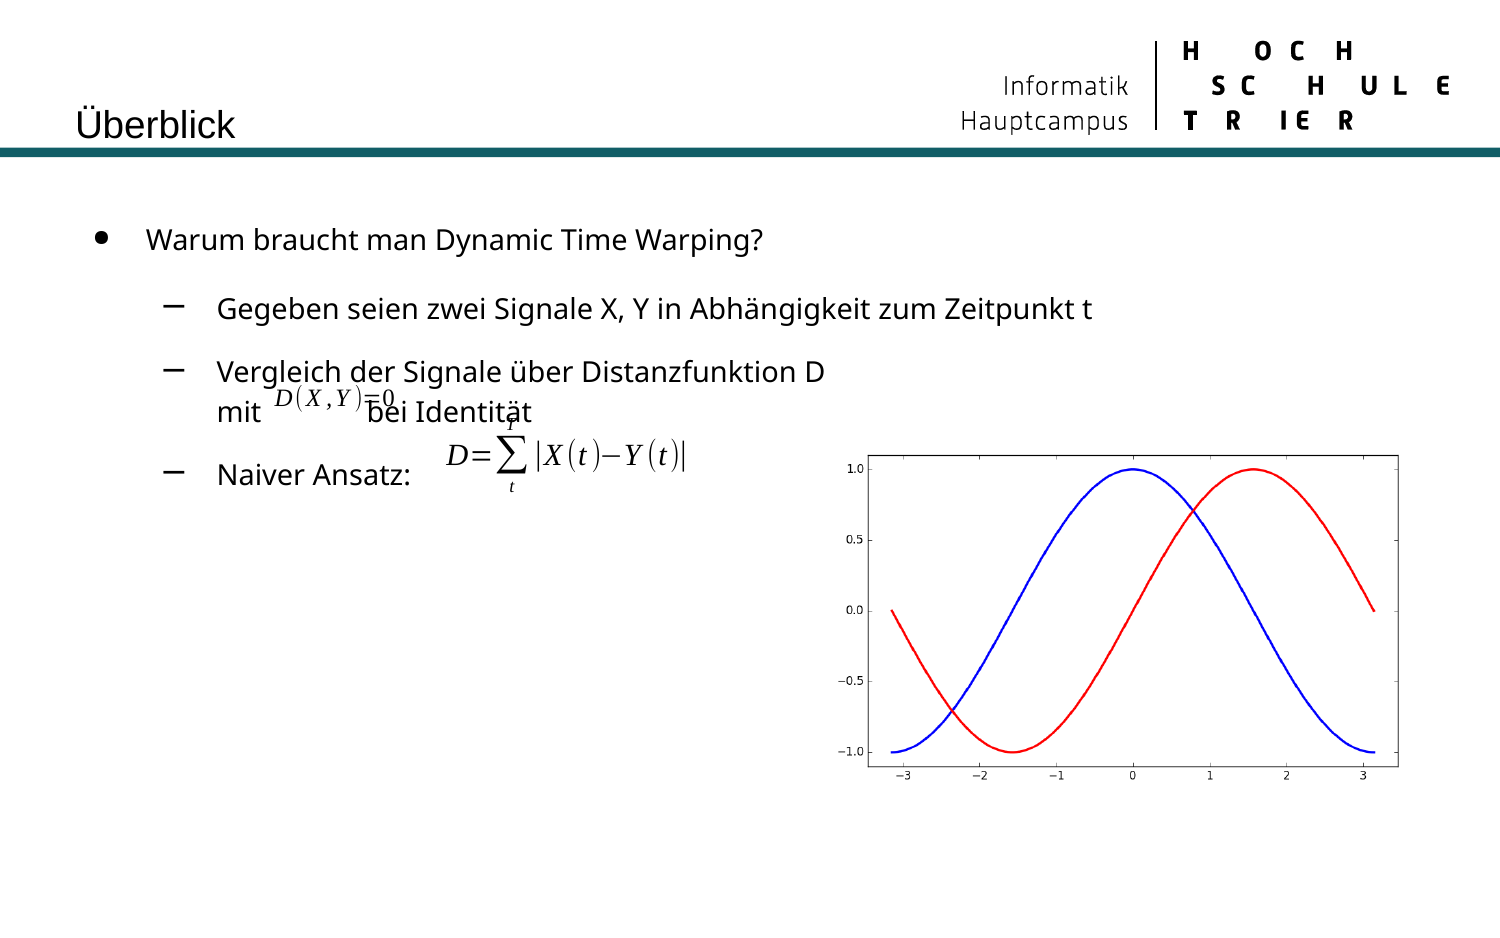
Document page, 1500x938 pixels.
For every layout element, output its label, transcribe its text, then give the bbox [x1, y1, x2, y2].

chart [266, 385, 402, 414]
title Überblick [75, 37, 1425, 194]
list Warum braucht man Dynamic Time Warping? Gegeben seien zwei Signale X, Y in Abhängigkeit zum Zeitpunkt t Vergleich der Signale über Distanzfunktion D mit bei Identität Naiver Ansatz: [75, 219, 1425, 863]
picture [782, 416, 1466, 805]
chart [437, 413, 697, 497]
